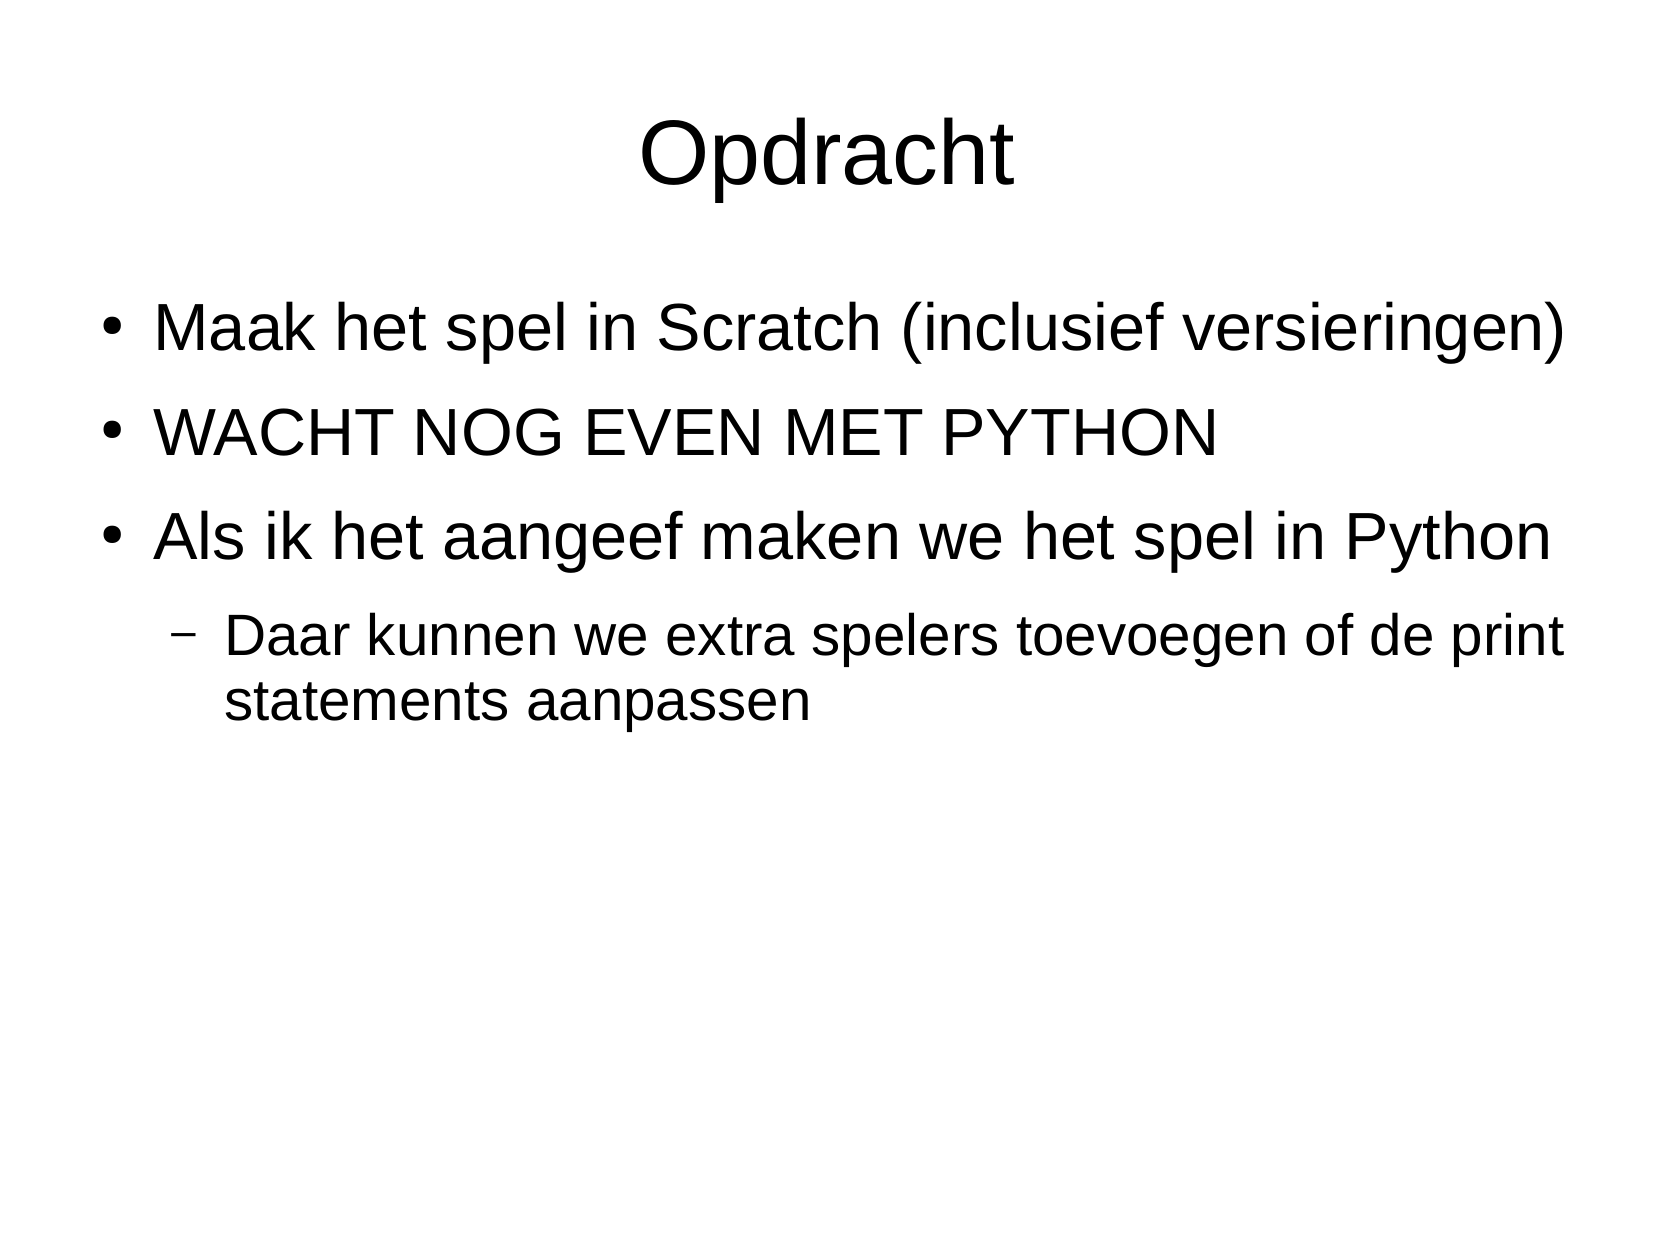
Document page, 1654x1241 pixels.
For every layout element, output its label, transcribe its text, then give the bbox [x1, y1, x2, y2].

list Maak het spel in Scratch (inclusief versieringen) WACHT NOG EVEN MET PYTHON Als ik het aangeef maken we het spel in Python Daar kunnen we extra spelers toevoegen of de print statements aanpassen [82, 290, 1571, 1010]
title Opdracht [82, 49, 1571, 257]
